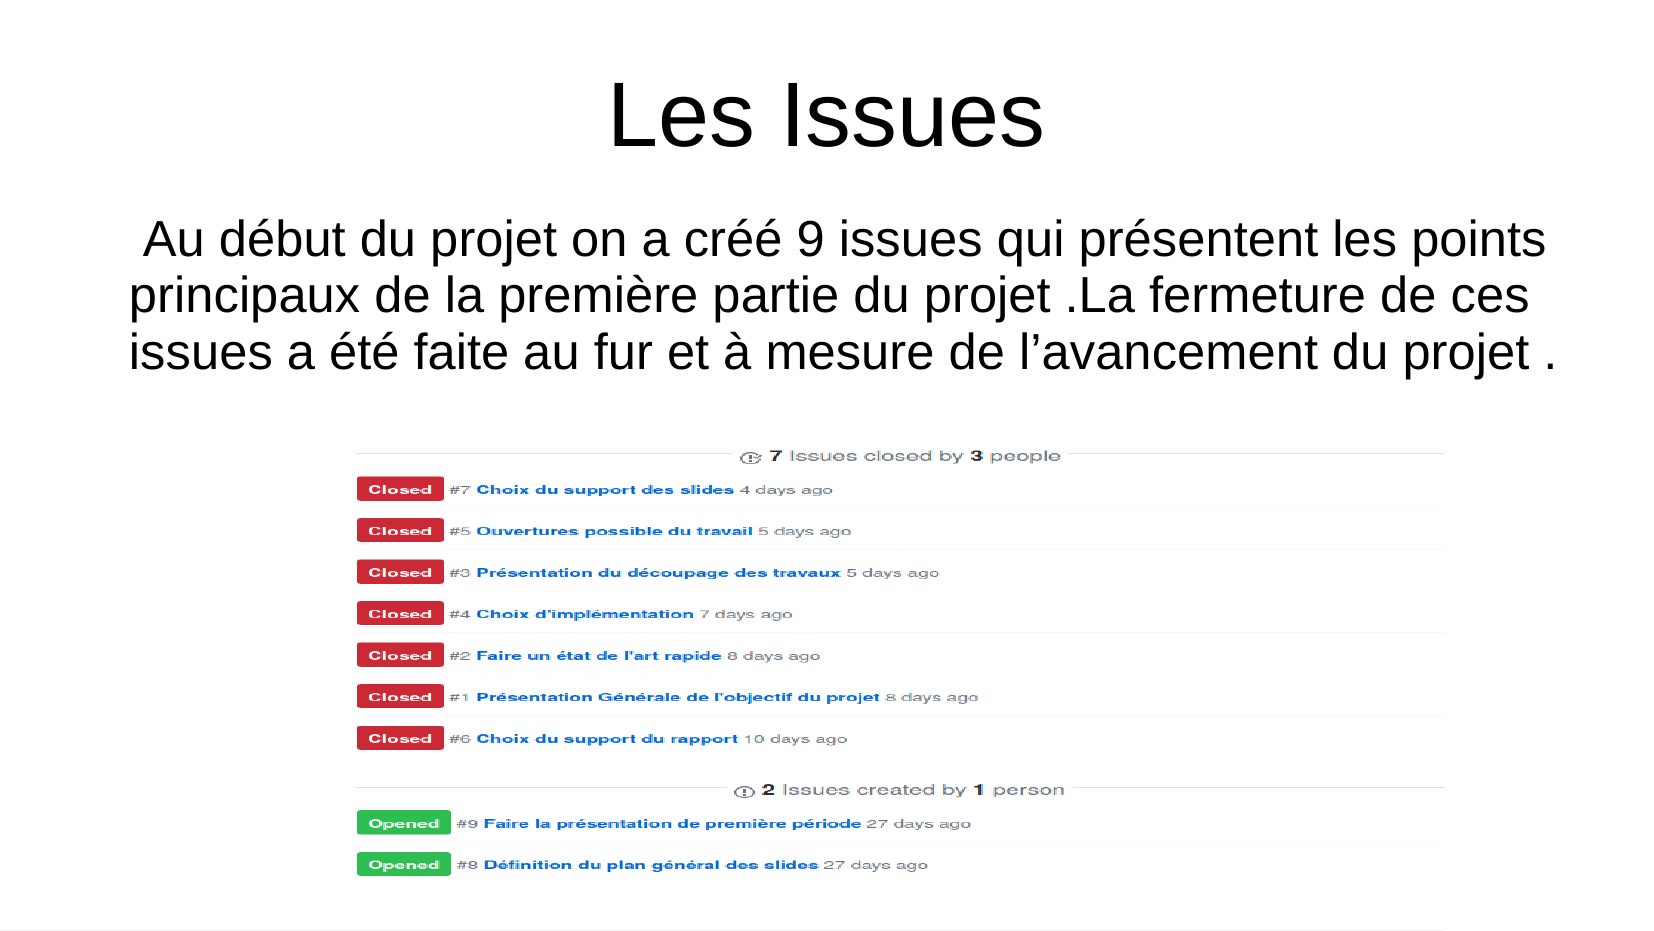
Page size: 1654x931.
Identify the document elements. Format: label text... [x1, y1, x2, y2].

title Les Issues [82, 37, 1571, 193]
list Au début du projet on a créé 9 issues qui présentent les points principaux de la première partie du projet .La fermeture de ces issues a été faite au fur et à mesure de l’avancement du projet . [75, 210, 1564, 419]
picture [0, 419, 1651, 931]
